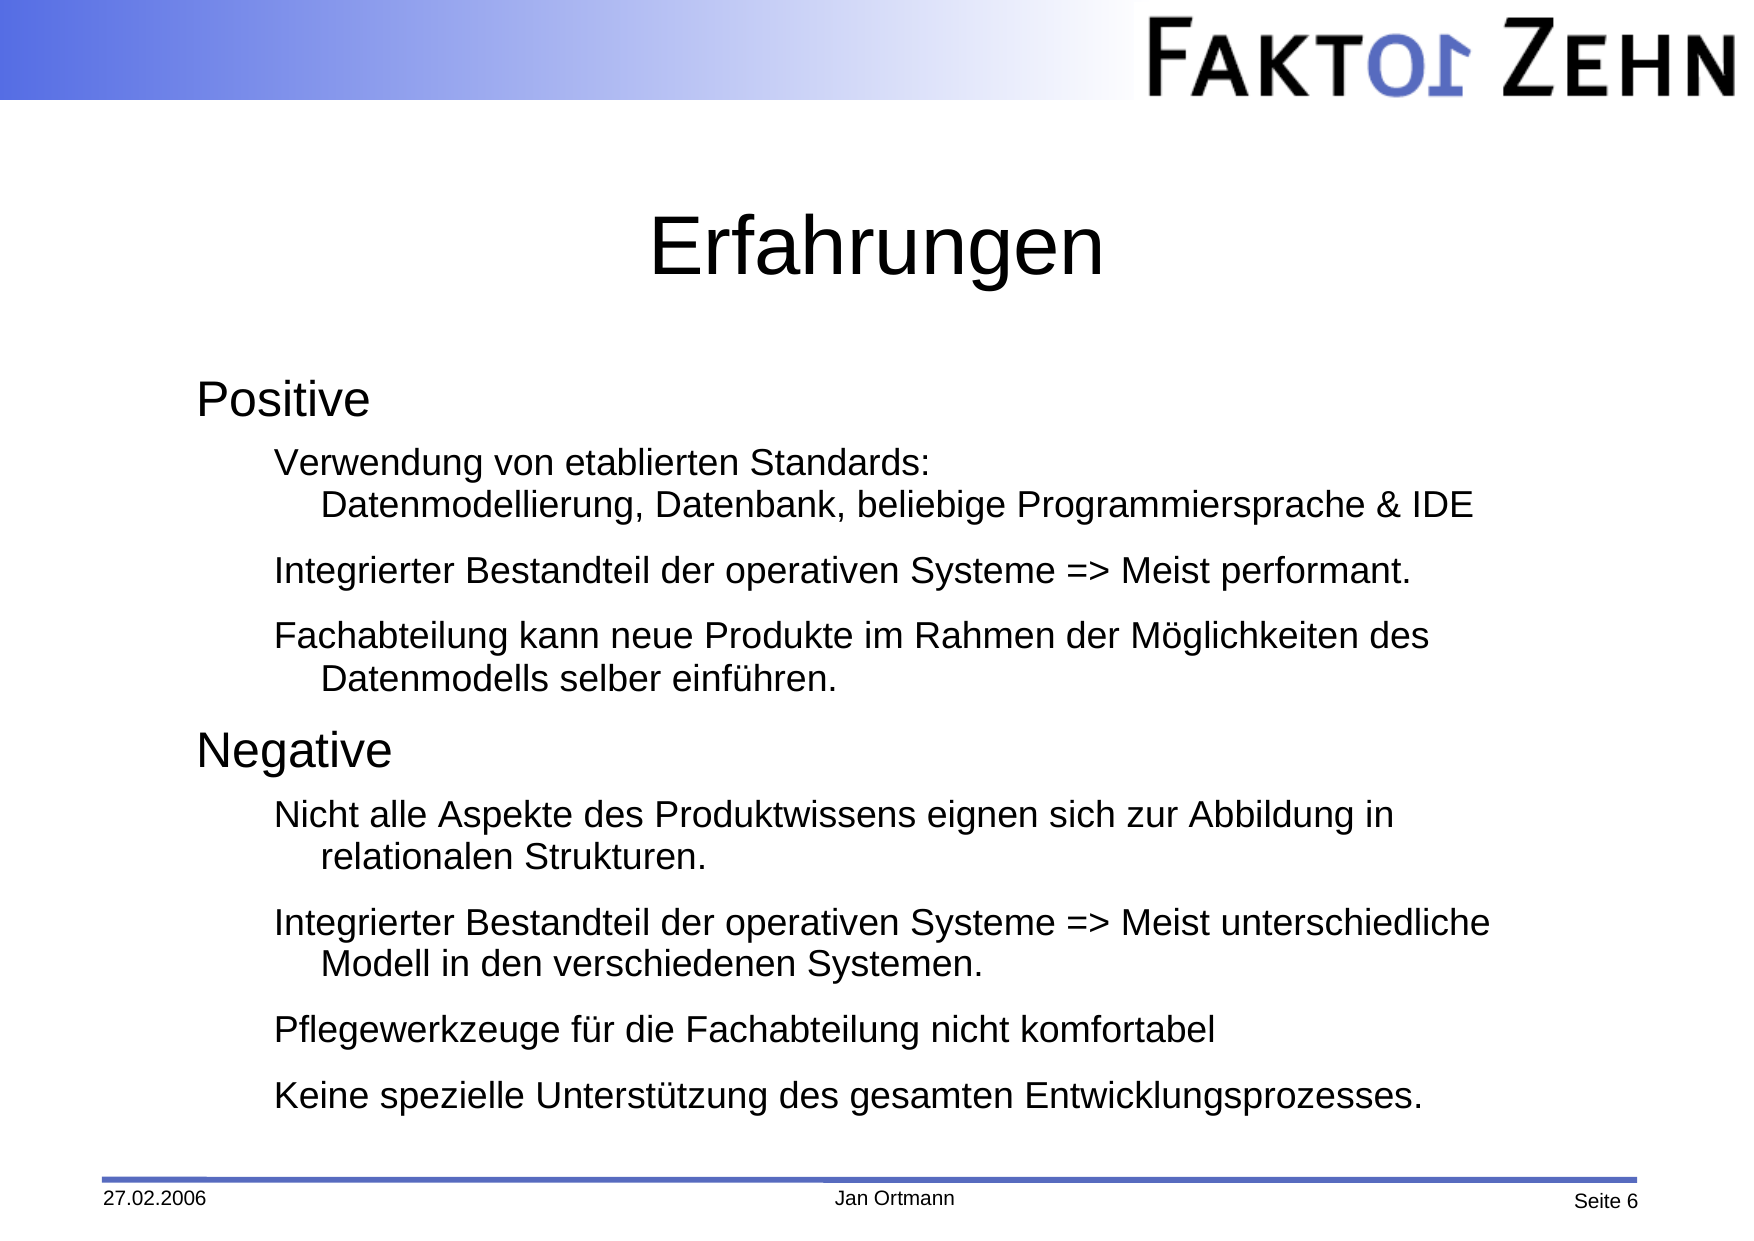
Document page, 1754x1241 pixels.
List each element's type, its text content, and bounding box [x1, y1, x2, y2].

picture [1133, 2, 1749, 105]
list Positive Verwendung von etablierten Standards: Datenmodellierung, Datenbank, beliebige Programmiersprache & IDE Integrierter Bestandteil der operativen Systeme => Meist performant. Fachabteilung kann neue Produkte im Rahmen der Möglichkeiten des Datenmodells selber einführen. Negative Nicht alle Aspekte des Produktwissens eignen sich zur Abbildung in relationalen Strukturen. Integrierter Bestandteil der operativen Systeme => Meist unterschiedliche Modell in den verschiedenen Systemen. Pflegewerkzeuge für die Fachabteilung nicht komfortabel Keine spezielle Unterstützung des gesamten Entwicklungsprozesses. [179, 371, 1576, 1117]
title Erfahrungen [179, 142, 1576, 349]
